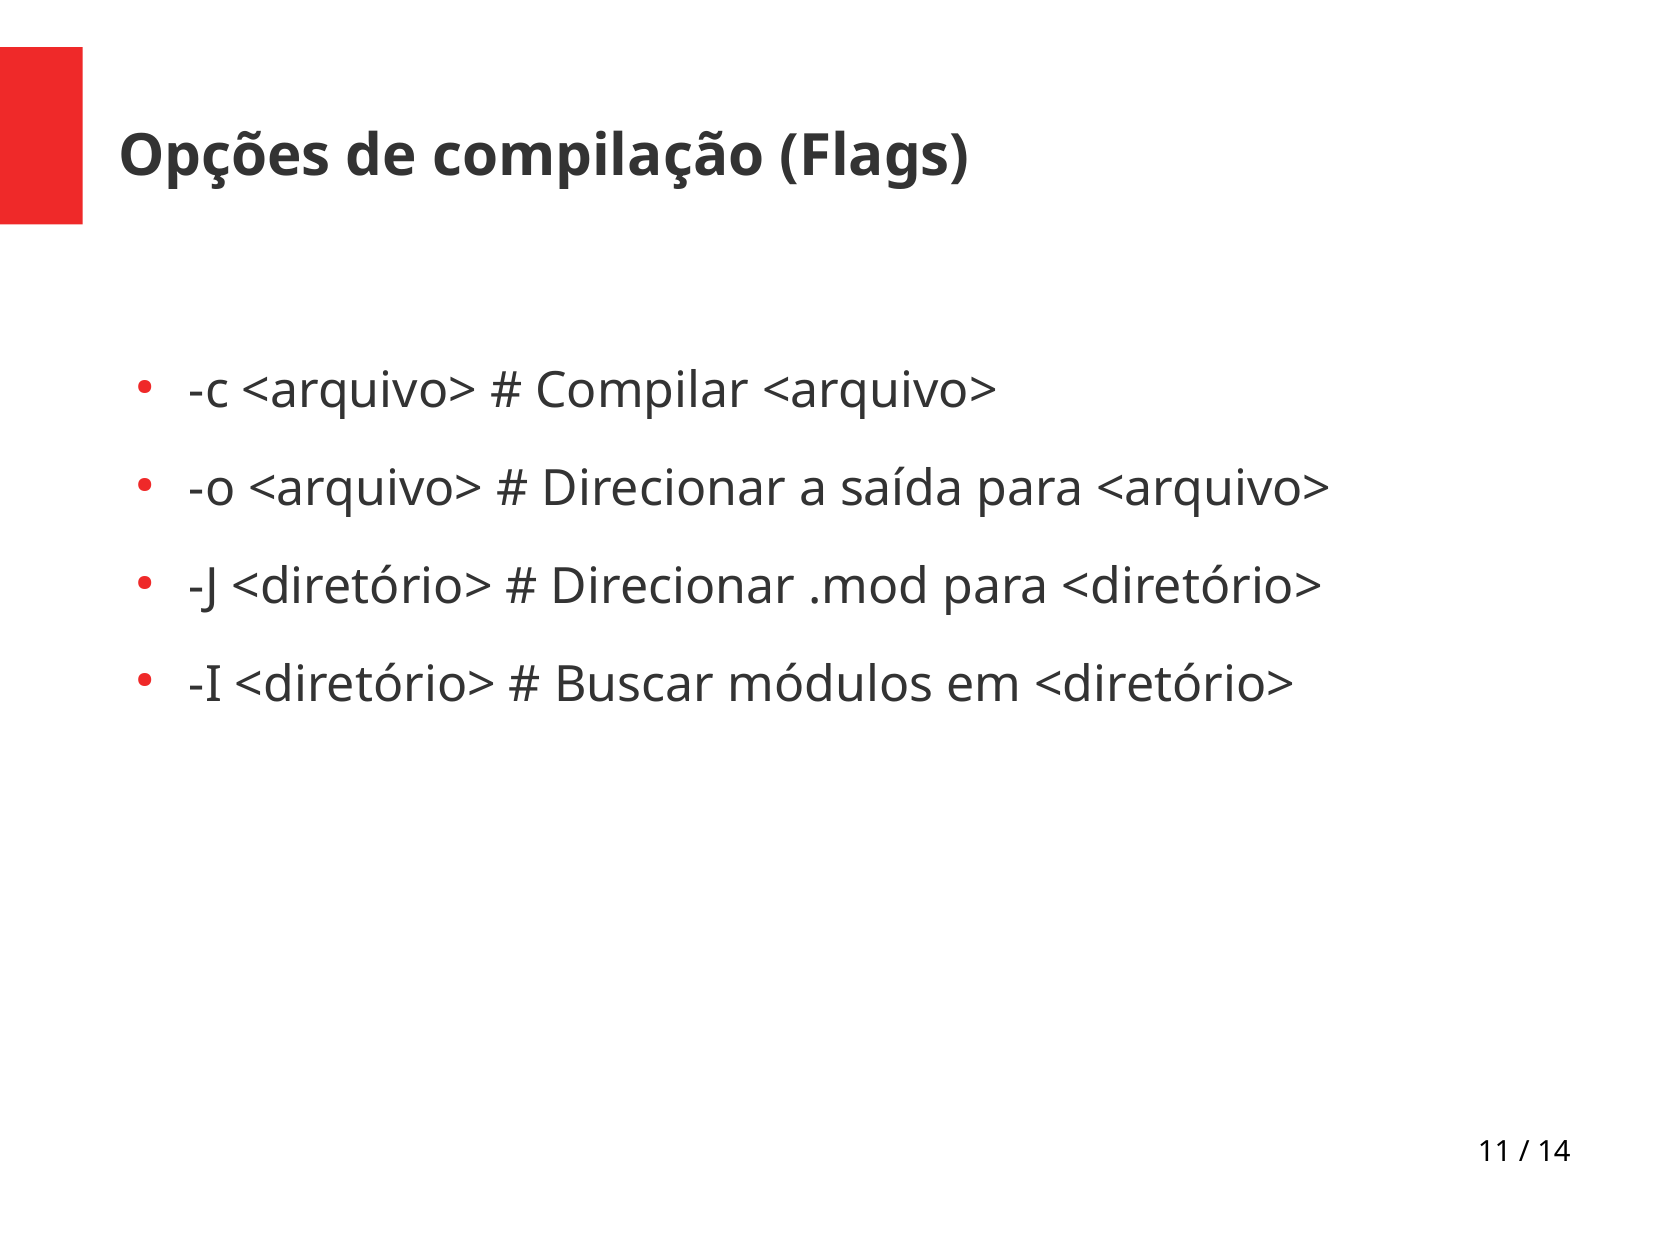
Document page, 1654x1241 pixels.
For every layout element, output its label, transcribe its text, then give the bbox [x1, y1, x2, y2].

list -c <arquivo> # Compilar <arquivo> -o <arquivo> # Direcionar a saída para <arquivo> -J <diretório> # Direcionar .mod para <diretório> -I <diretório> # Buscar módulos em <diretório> [118, 354, 1536, 1074]
title Opções de compilação (Flags) [118, 49, 1571, 257]
